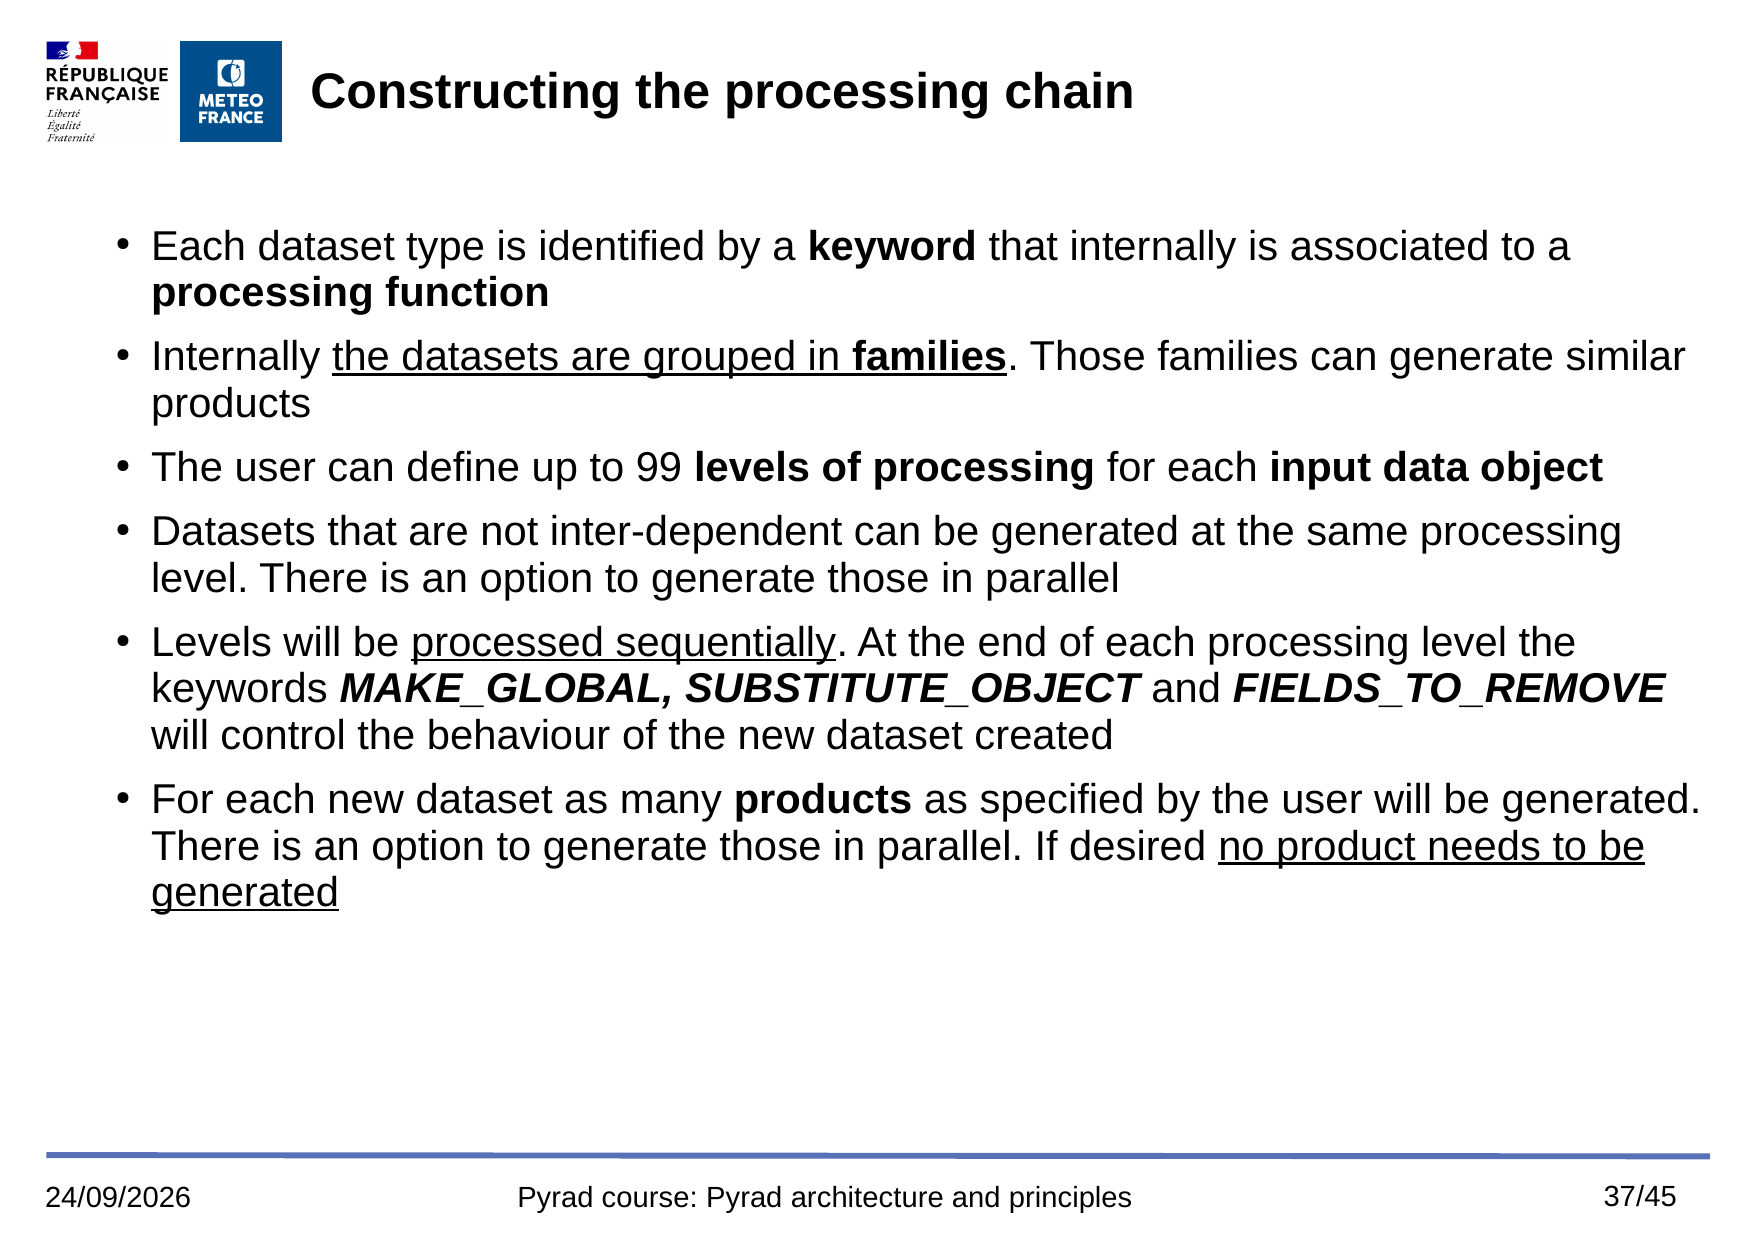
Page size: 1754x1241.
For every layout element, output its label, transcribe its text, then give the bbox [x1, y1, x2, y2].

picture [46, 41, 172, 142]
picture [180, 41, 282, 142]
list Each dataset type is identified by a keyword that internally is associated to a processing function Internally the datasets are grouped in families. Those families can generate similar products The user can define up to 99 levels of processing for each input data object Datasets that are not inter-dependent can be generated at the same processing level. There is an option to generate those in parallel Levels will be processed sequentially. At the end of each processing level the keywords MAKE_GLOBAL, SUBSTITUTE_OBJECT and FIELDS_TO_REMOVE will control the behaviour of the new dataset created For each new dataset as many products as specified by the user will be generated. There is an option to generate those in parallel. If desired no product needs to be generated [44, 222, 1712, 1118]
title Constructing the processing chain [310, 40, 1697, 142]
